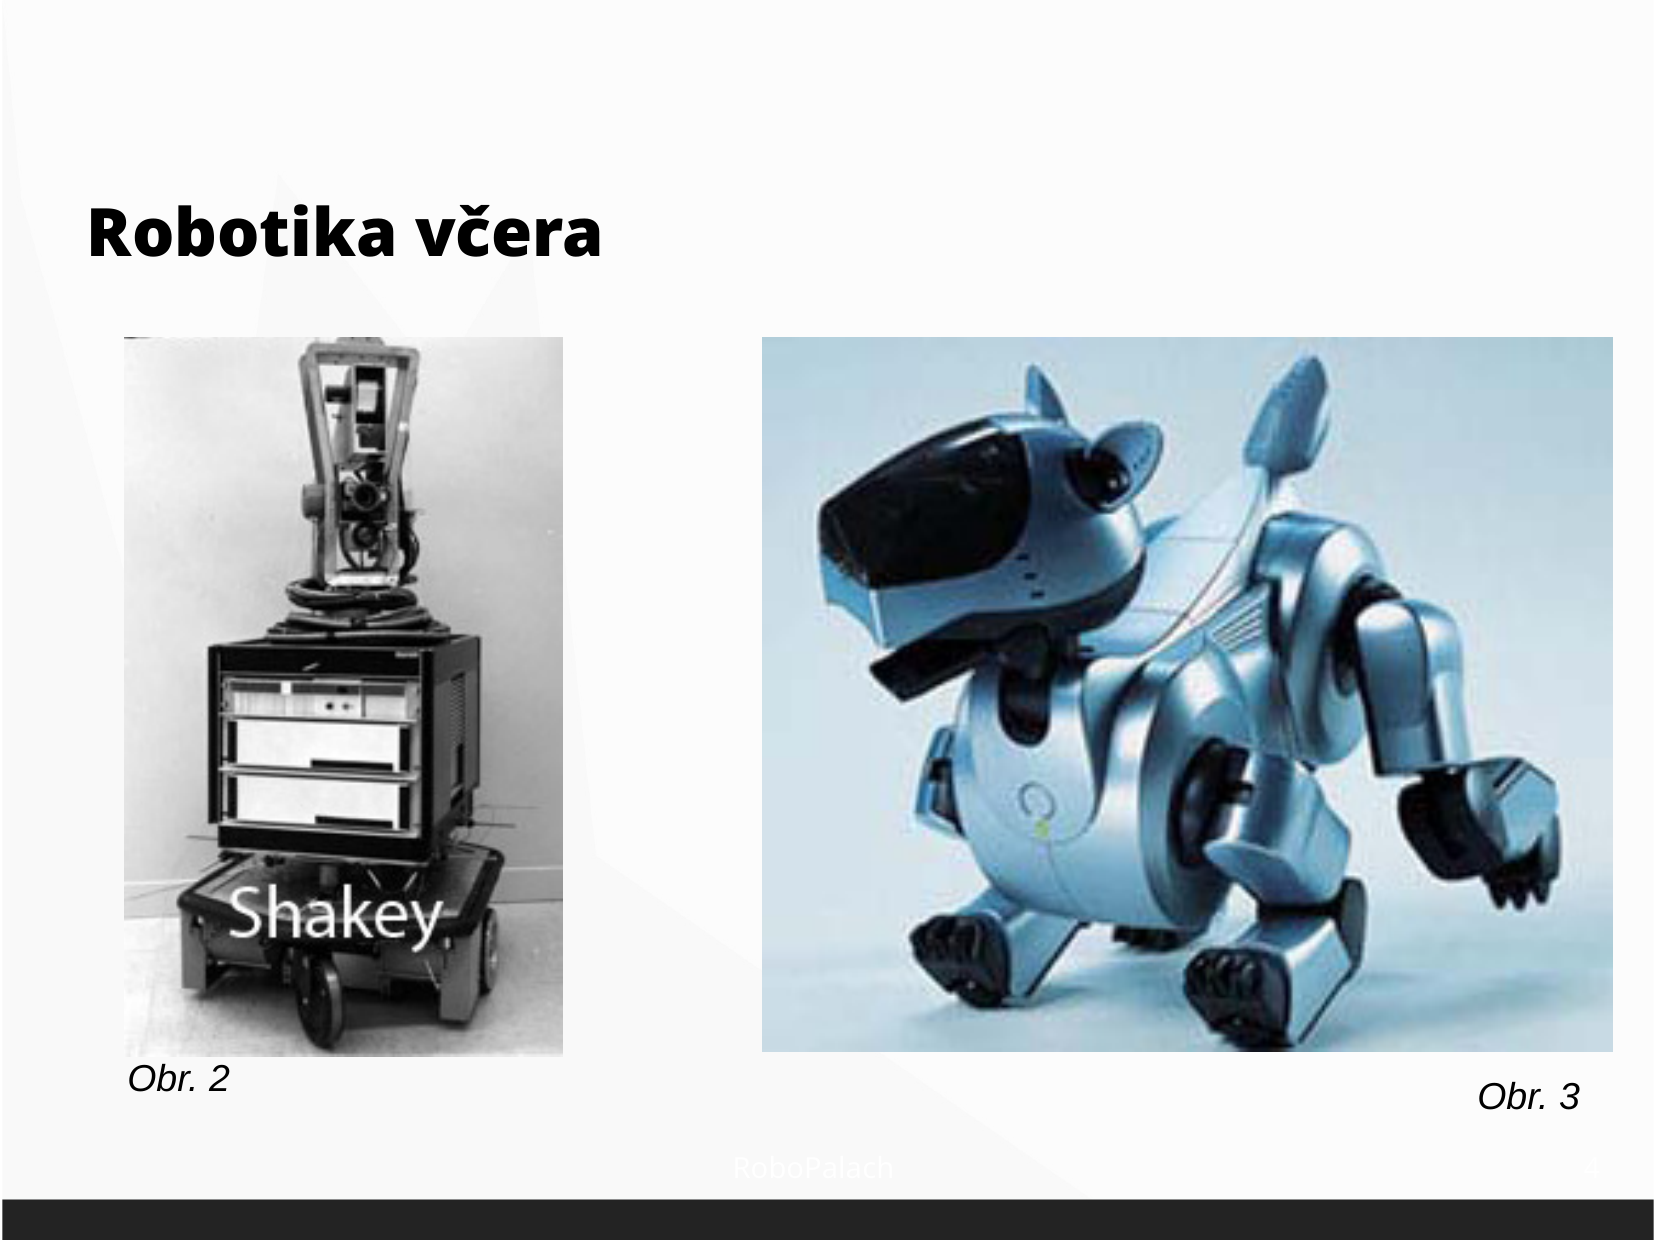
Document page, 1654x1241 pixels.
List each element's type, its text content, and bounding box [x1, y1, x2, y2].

text_box Obr. 3 [1462, 1068, 1613, 1126]
picture [2, 0, 1654, 1241]
text_box Obr. 2 [112, 1050, 245, 1107]
title Robotika včera [86, 127, 1576, 335]
